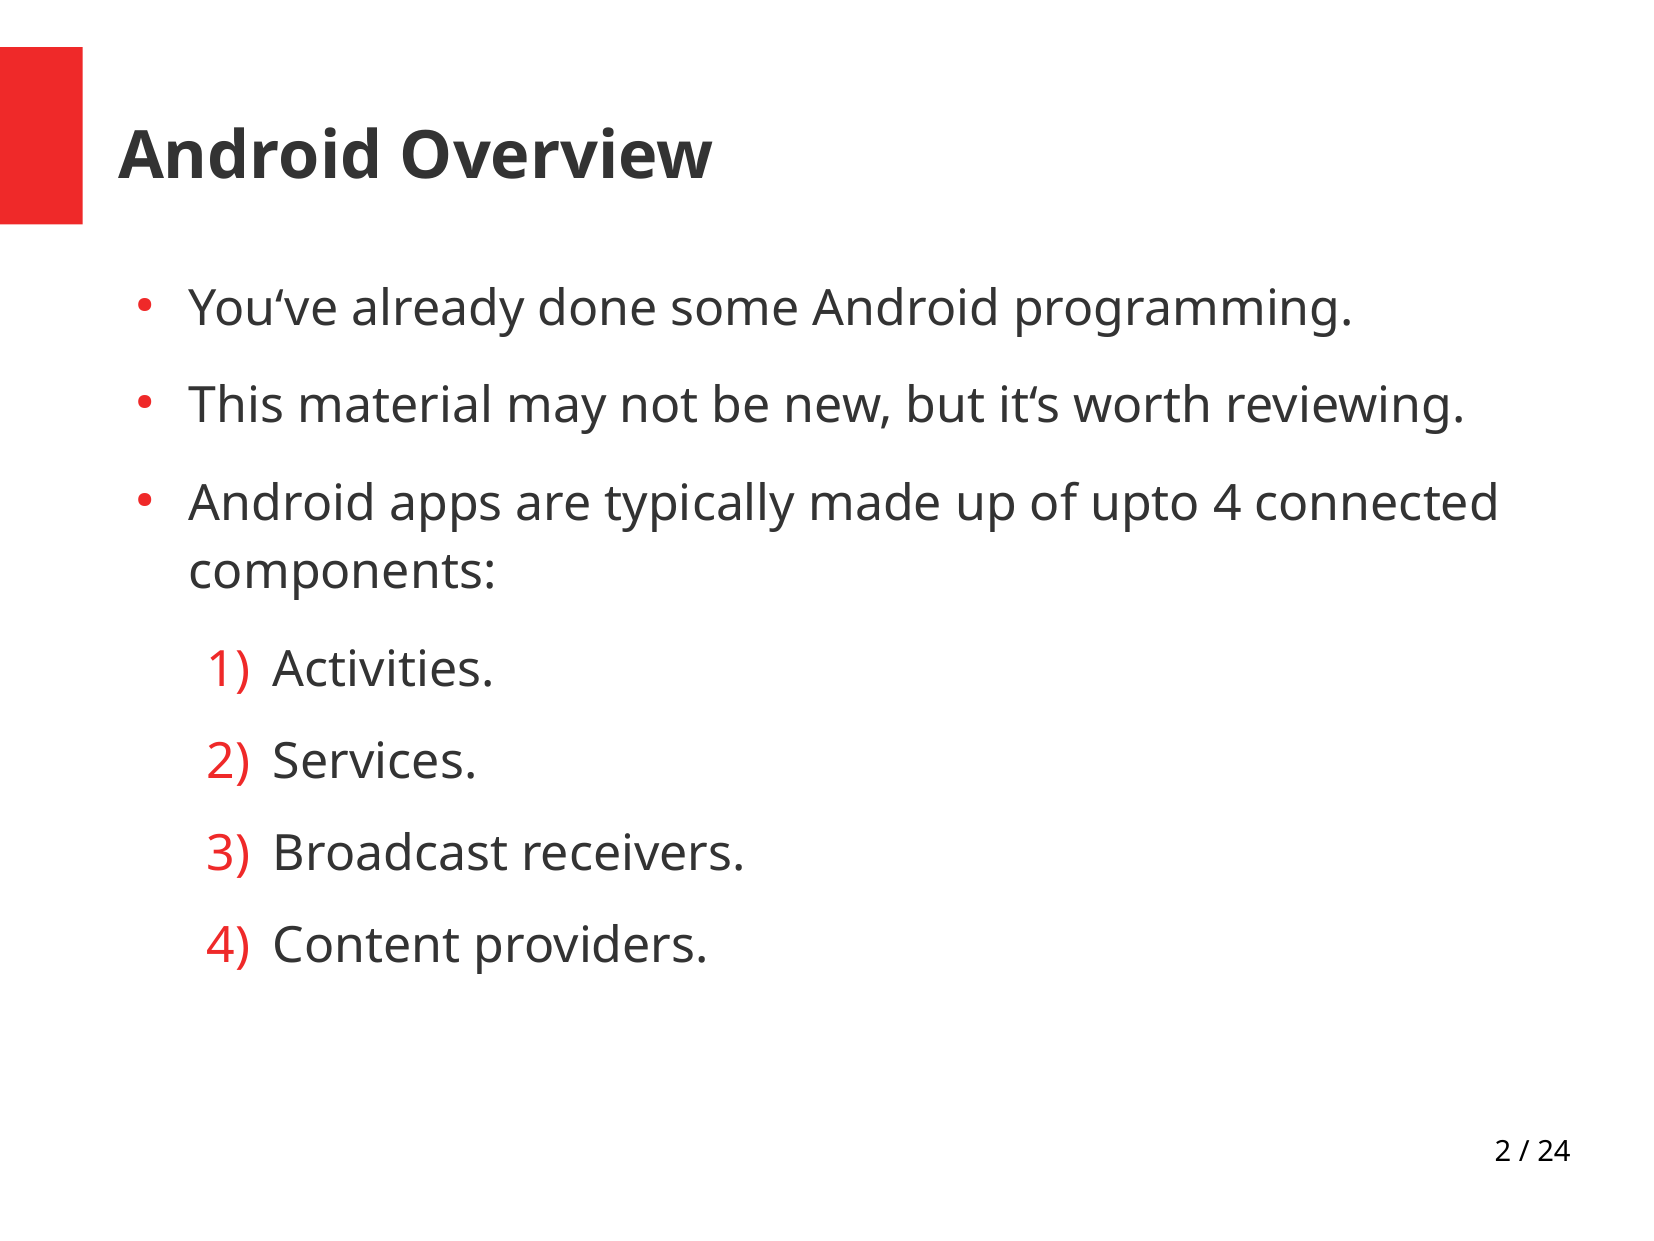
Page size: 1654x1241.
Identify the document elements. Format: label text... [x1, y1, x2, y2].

list You‘ve already done some Android programming. This material may not be new, but it‘s worth reviewing. Android apps are typically made up of upto 4 connected components: Activities. Services. Broadcast receivers. Content providers. [118, 271, 1536, 991]
title Android Overview [118, 49, 1571, 257]
